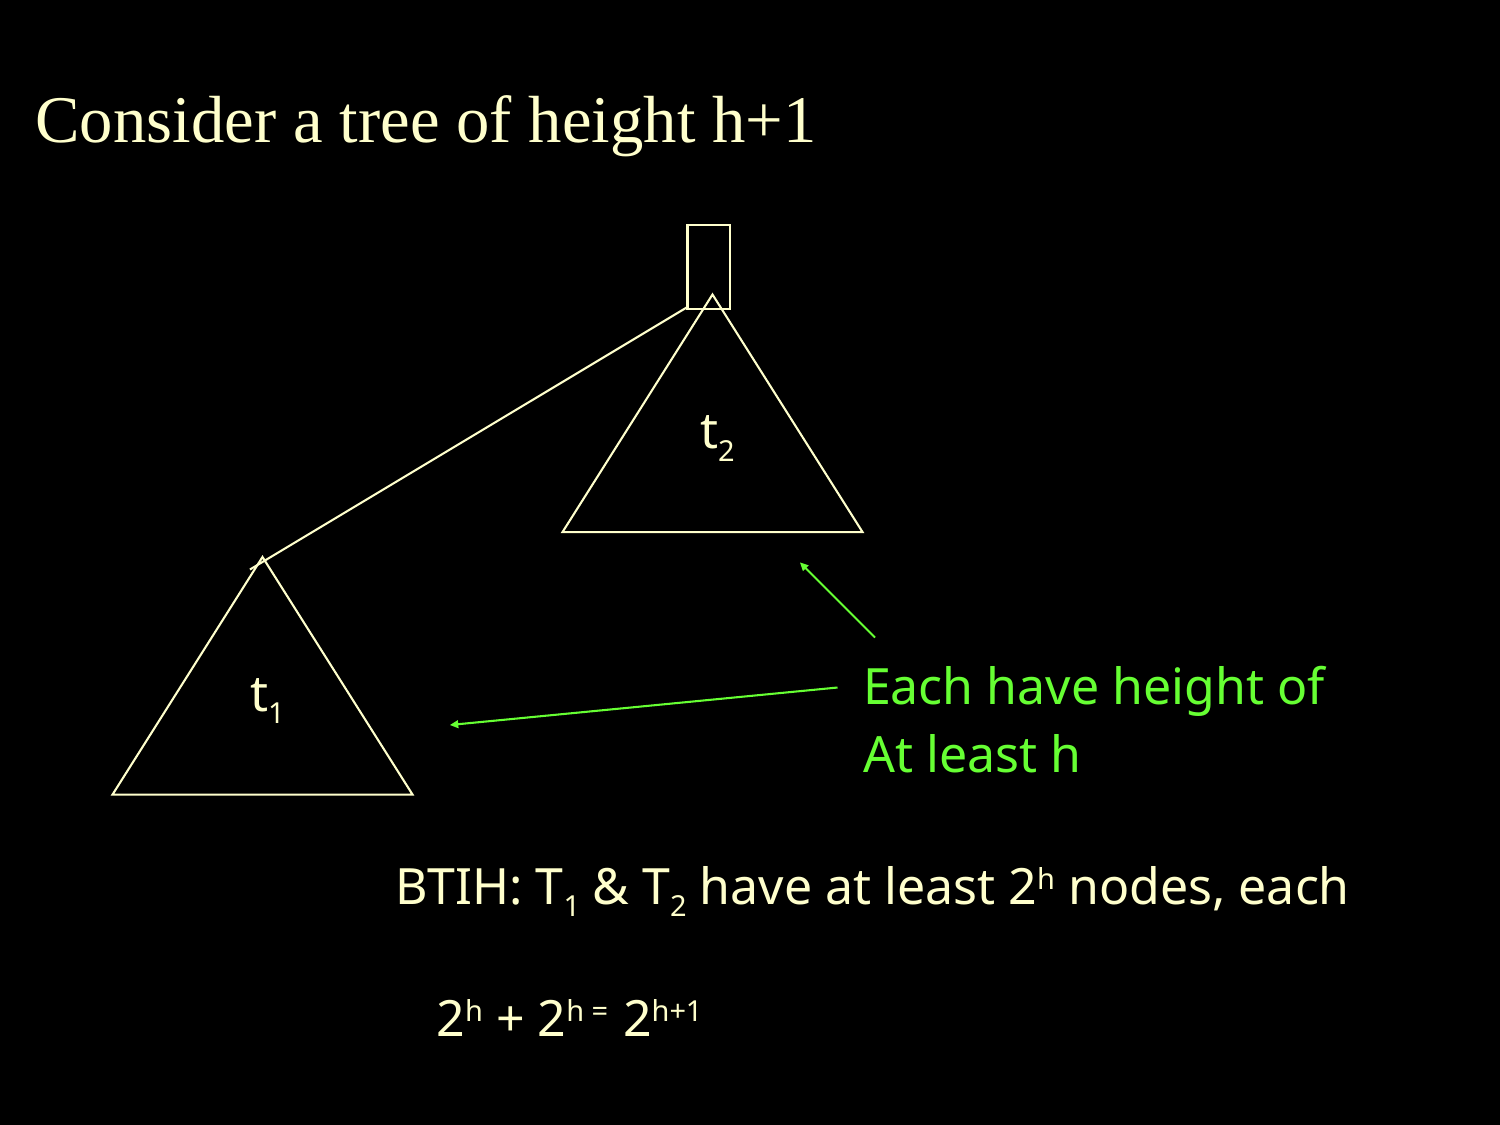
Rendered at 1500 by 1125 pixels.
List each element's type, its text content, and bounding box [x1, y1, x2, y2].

list Consider a tree of height h+1 [20, 75, 1480, 213]
text_box t1 [235, 649, 300, 740]
text_box BTIH: T1 & T2 have at least 2h nodes, each [380, 842, 1366, 933]
text_box t2 [685, 387, 750, 478]
text_box Each have height of At least h [848, 642, 1341, 795]
text_box 2h + 2h = 2h+1 [408, 974, 731, 1059]
